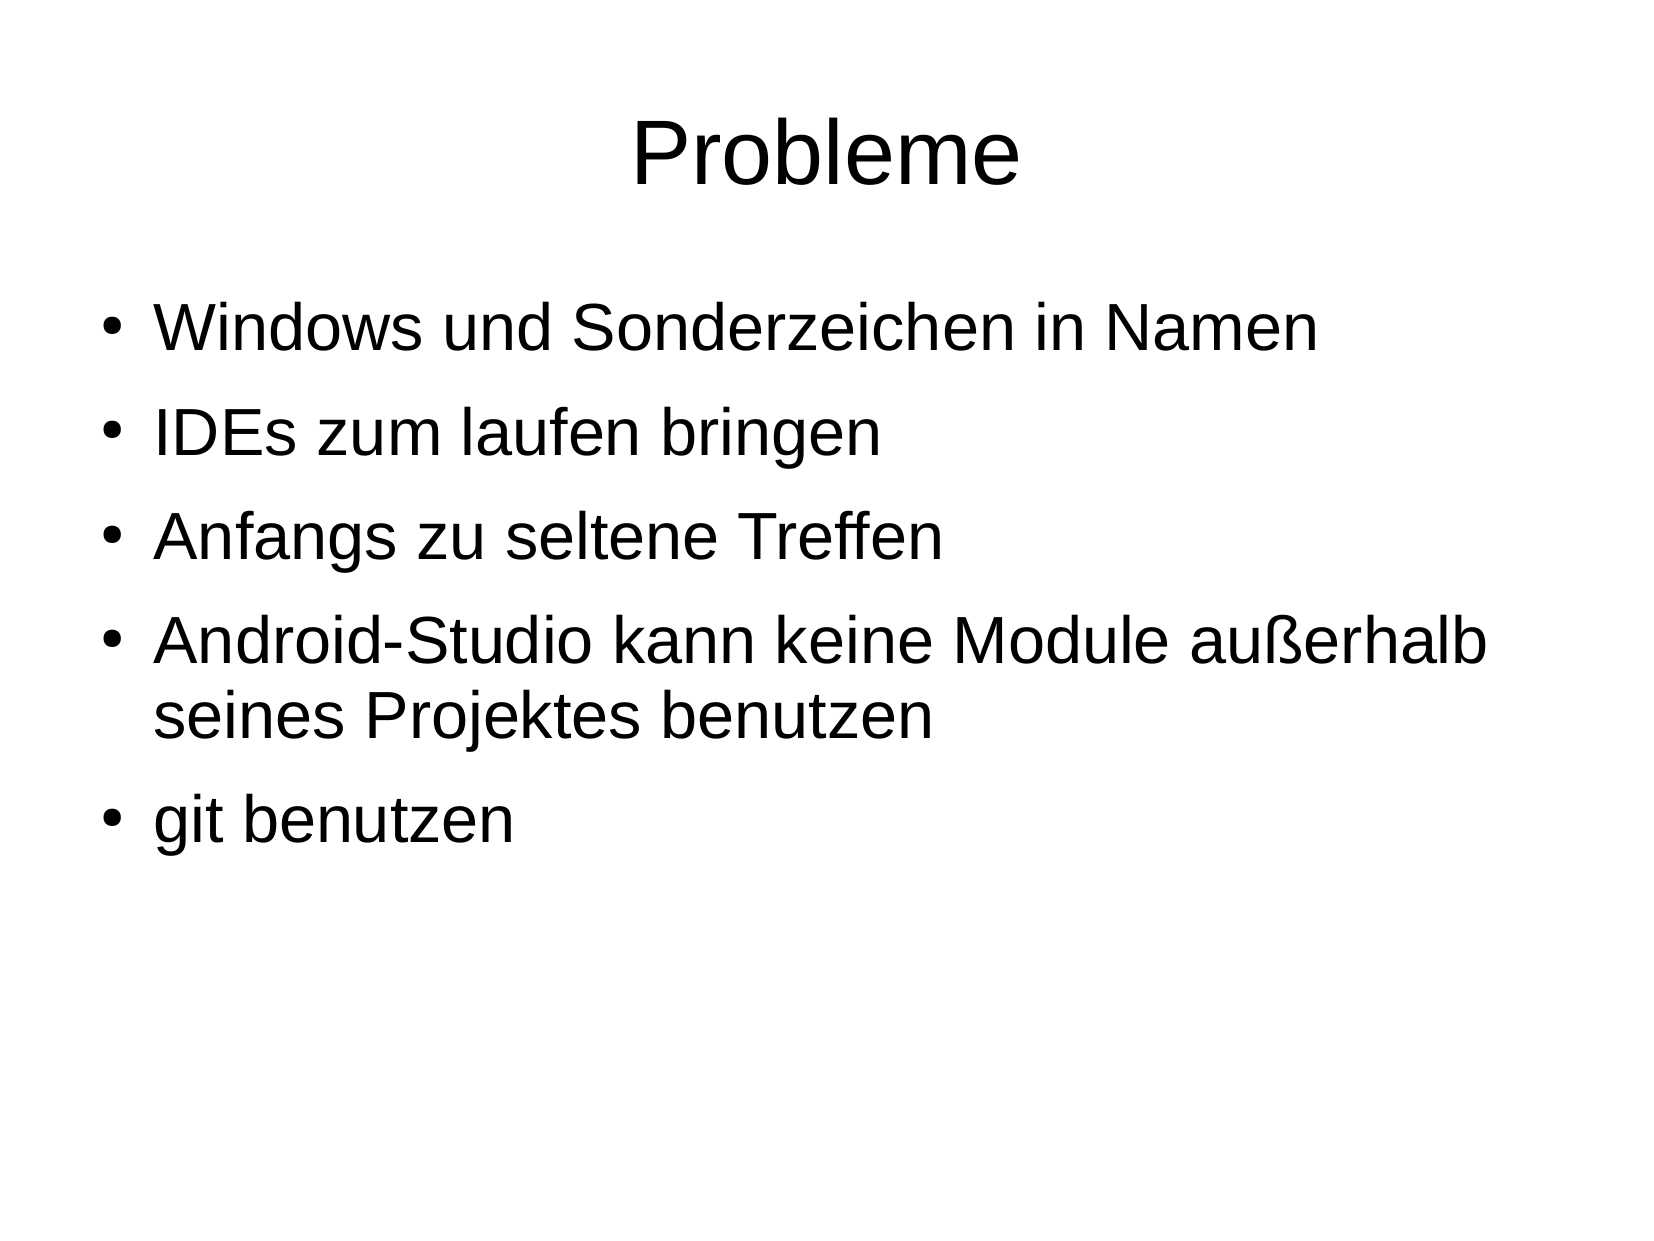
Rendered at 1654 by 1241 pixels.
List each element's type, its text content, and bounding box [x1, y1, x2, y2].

list Windows und Sonderzeichen in Namen IDEs zum laufen bringen Anfangs zu seltene Treffen Android-Studio kann keine Module außerhalb seines Projektes benutzen git benutzen [82, 290, 1571, 1010]
title Probleme [82, 49, 1571, 257]
